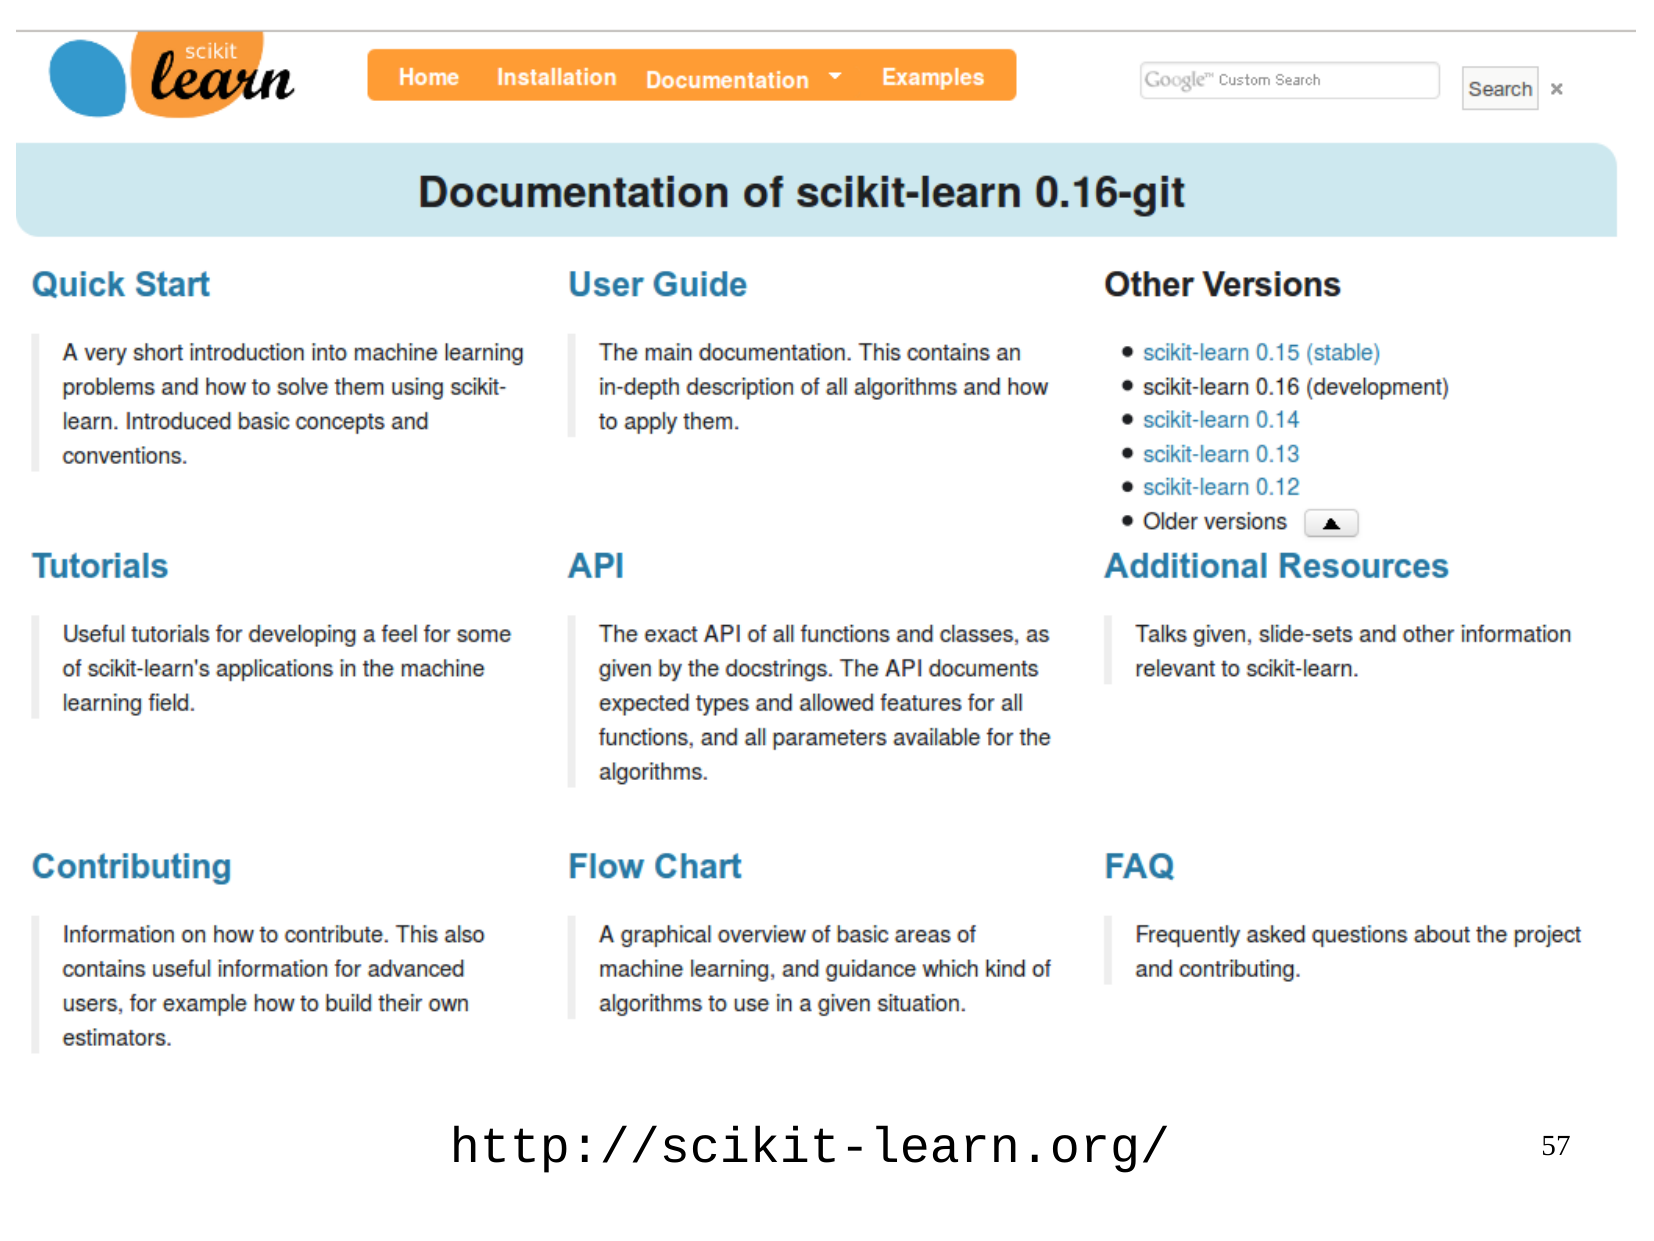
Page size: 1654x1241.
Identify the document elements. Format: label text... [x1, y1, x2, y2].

picture [16, 29, 1636, 1085]
text_box http://scikit-learn.org/ [435, 1113, 1185, 1186]
